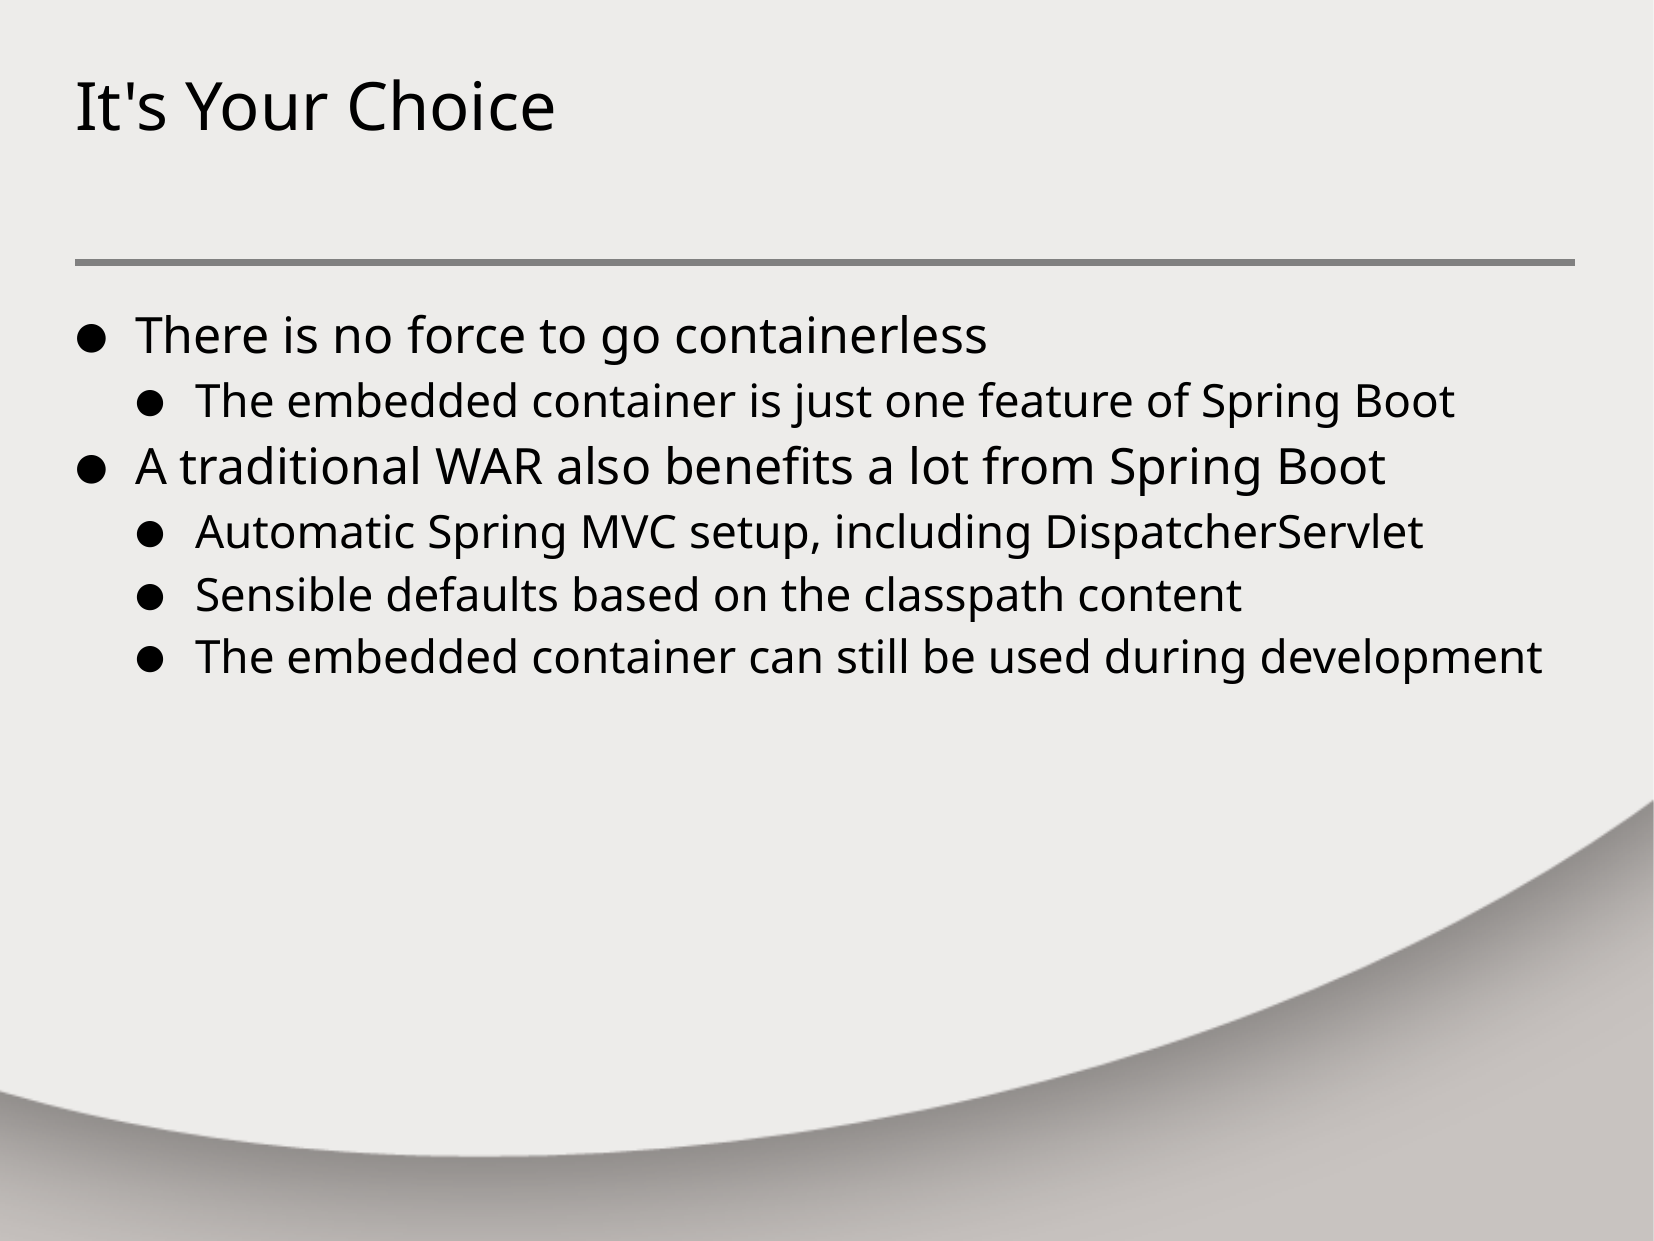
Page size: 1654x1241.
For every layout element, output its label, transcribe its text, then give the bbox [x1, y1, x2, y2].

list There is no force to go containerless The embedded container is just one feature of Spring Boot A traditional WAR also benefits a lot from Spring Boot Automatic Spring MVC setup, including DispatcherServlet Sensible defaults based on the classpath content The embedded container can still be used during development [75, 300, 1576, 1163]
title It's Your Choice [75, 75, 1576, 226]
picture [0, 0, 1654, 1241]
